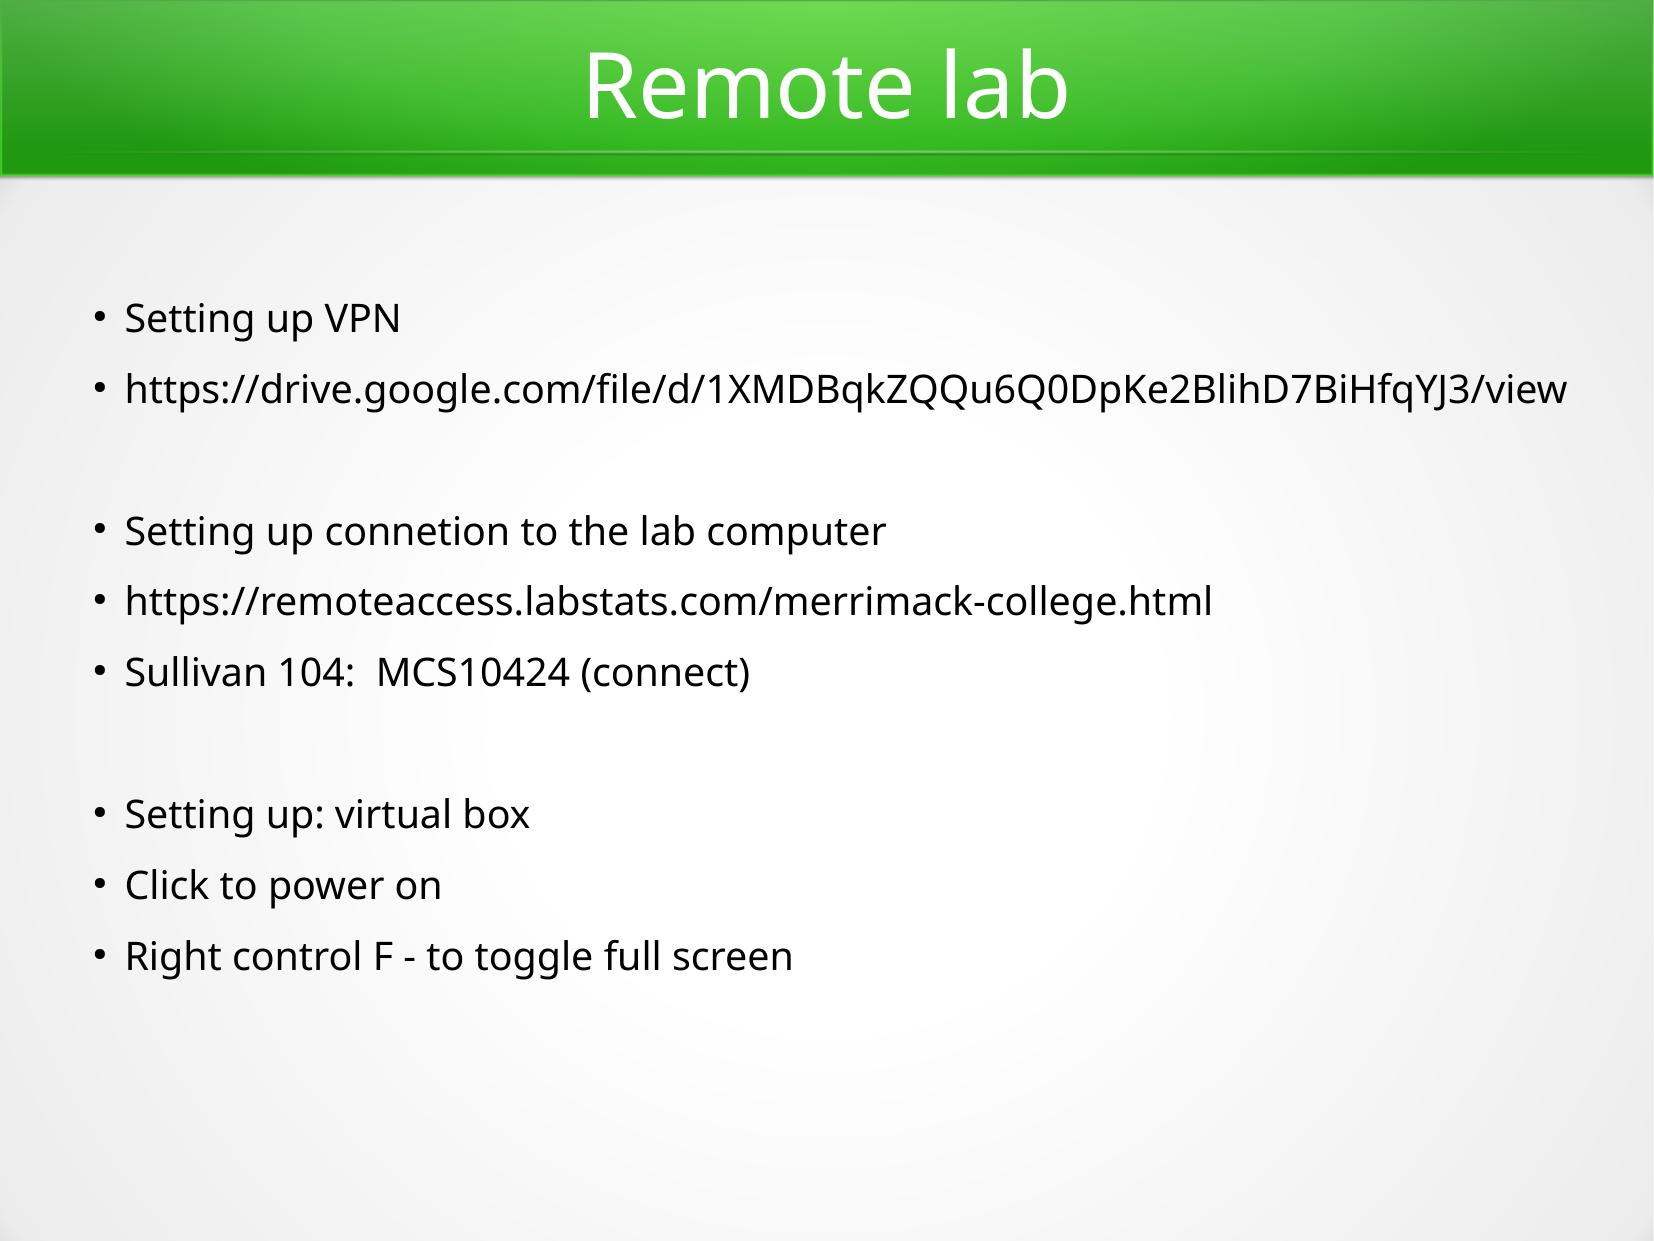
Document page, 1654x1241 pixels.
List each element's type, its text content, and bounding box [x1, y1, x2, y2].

picture [0, 0, 1654, 1241]
title Remote lab [82, 11, 1571, 154]
list Setting up VPN https://drive.google.com/file/d/1XMDBqkZQQu6Q0DpKe2BlihD7BiHfqYJ3/view Setting up connetion to the lab computer https://remoteaccess.labstats.com/merrimack-college.html Sullivan 104: MCS10424 (connect) Setting up: virtual box Click to power on Right control F - to toggle full screen [82, 290, 1571, 1010]
